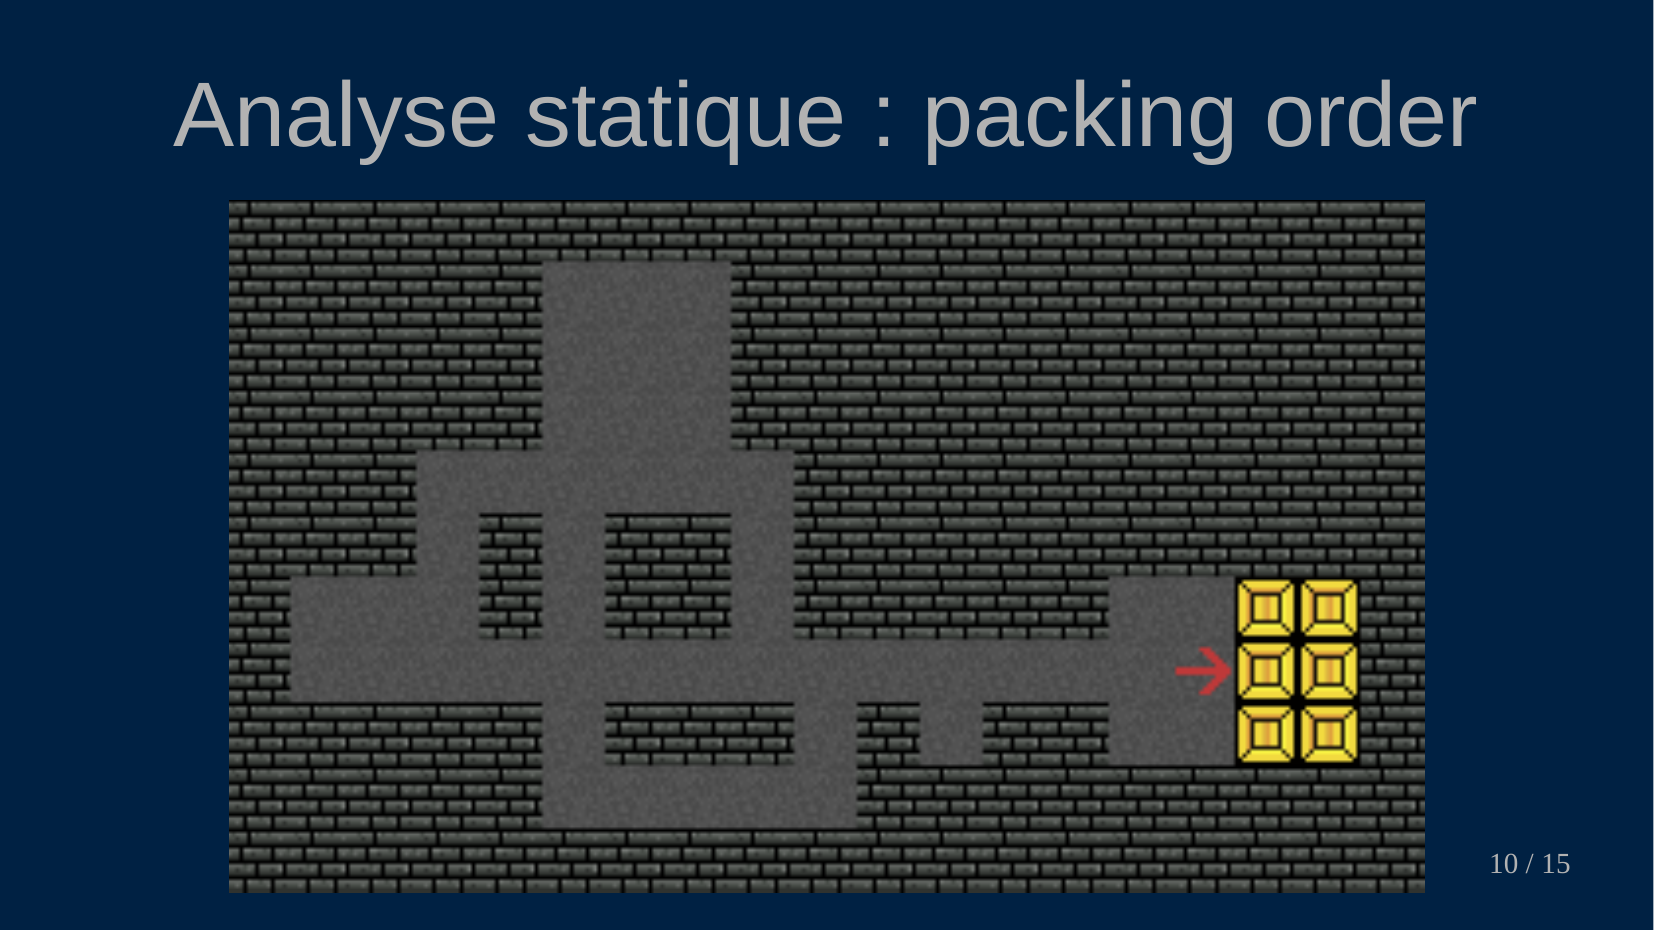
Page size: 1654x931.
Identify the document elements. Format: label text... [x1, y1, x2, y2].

title Analyse statique : packing order [82, 37, 1571, 193]
picture [229, 200, 1425, 893]
